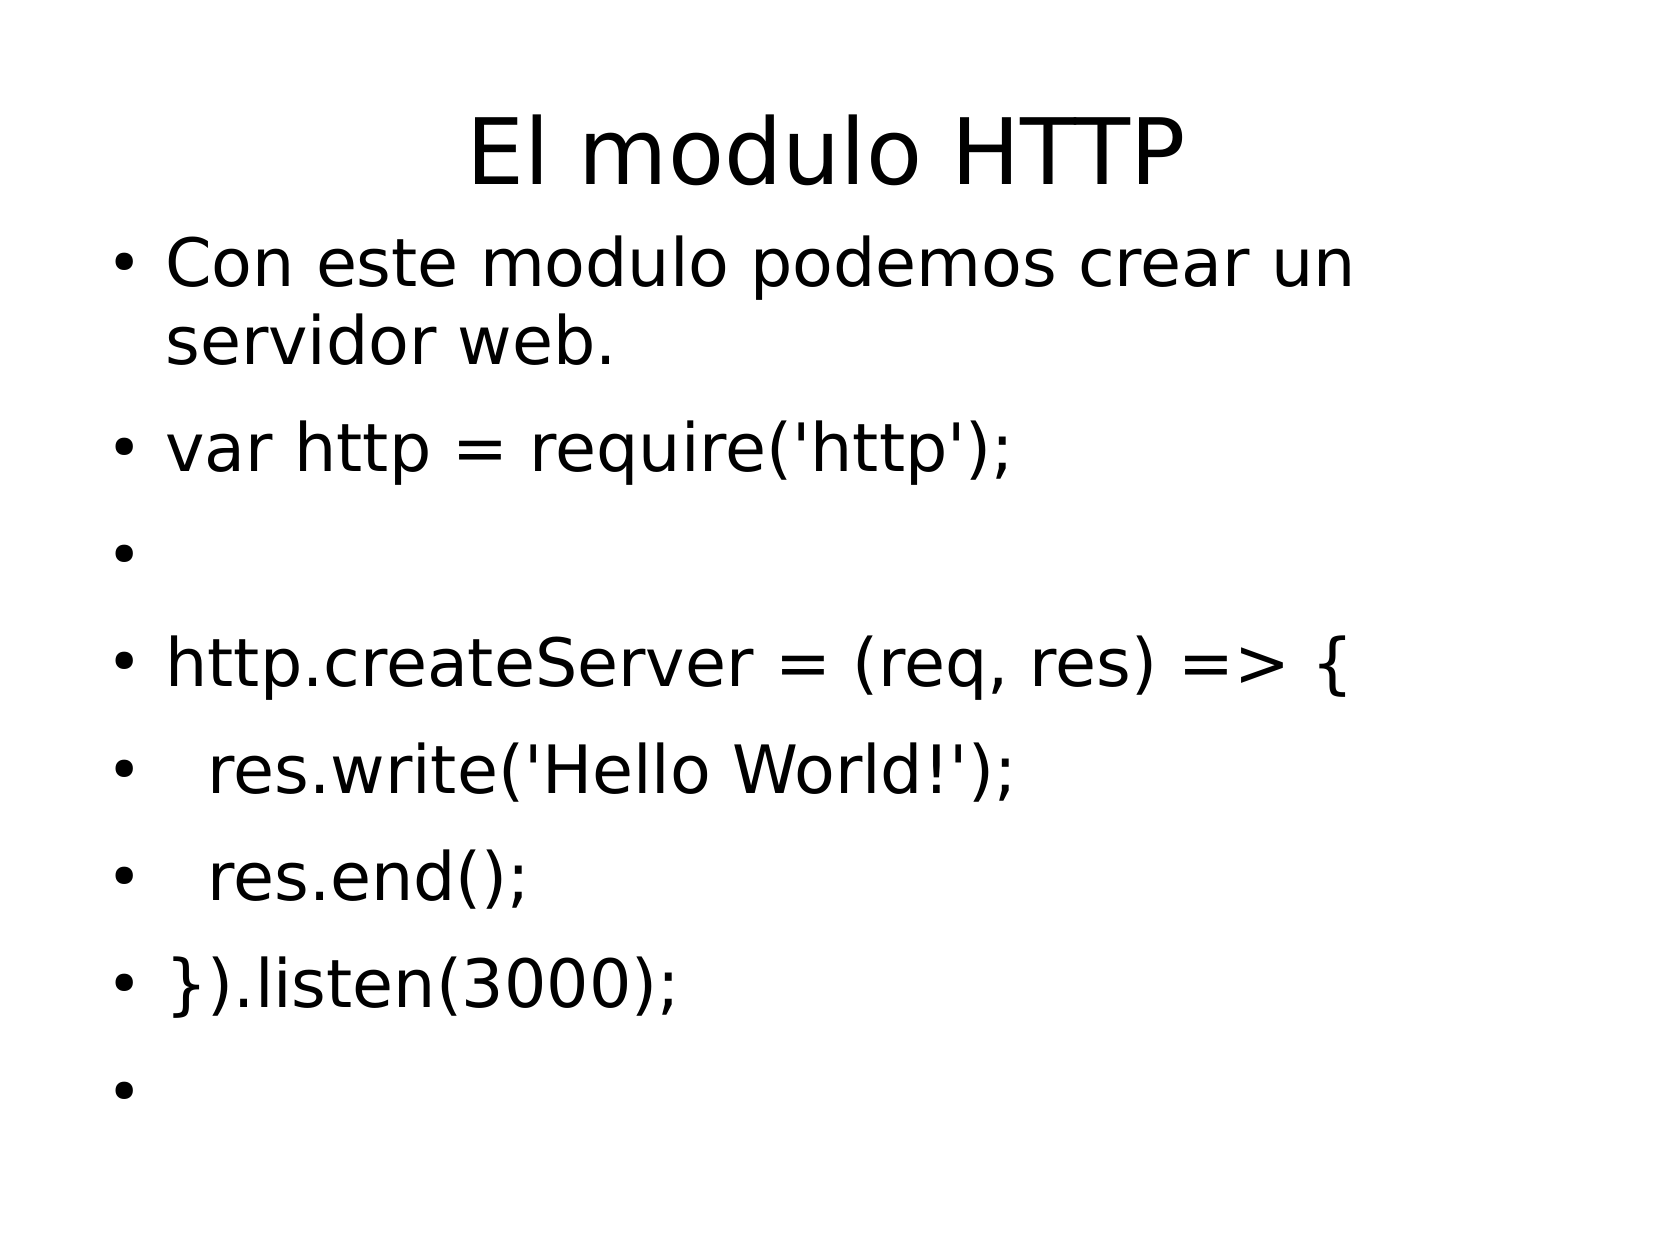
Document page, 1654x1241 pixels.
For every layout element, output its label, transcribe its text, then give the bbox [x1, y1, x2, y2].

title El modulo HTTP [82, 49, 1571, 257]
list Con este modulo podemos crear un servidor web. var http = require('http'); http.createServer = (req, res) => { res.write('Hello World!'); res.end(); }).listen(3000); [94, 224, 1583, 1158]
